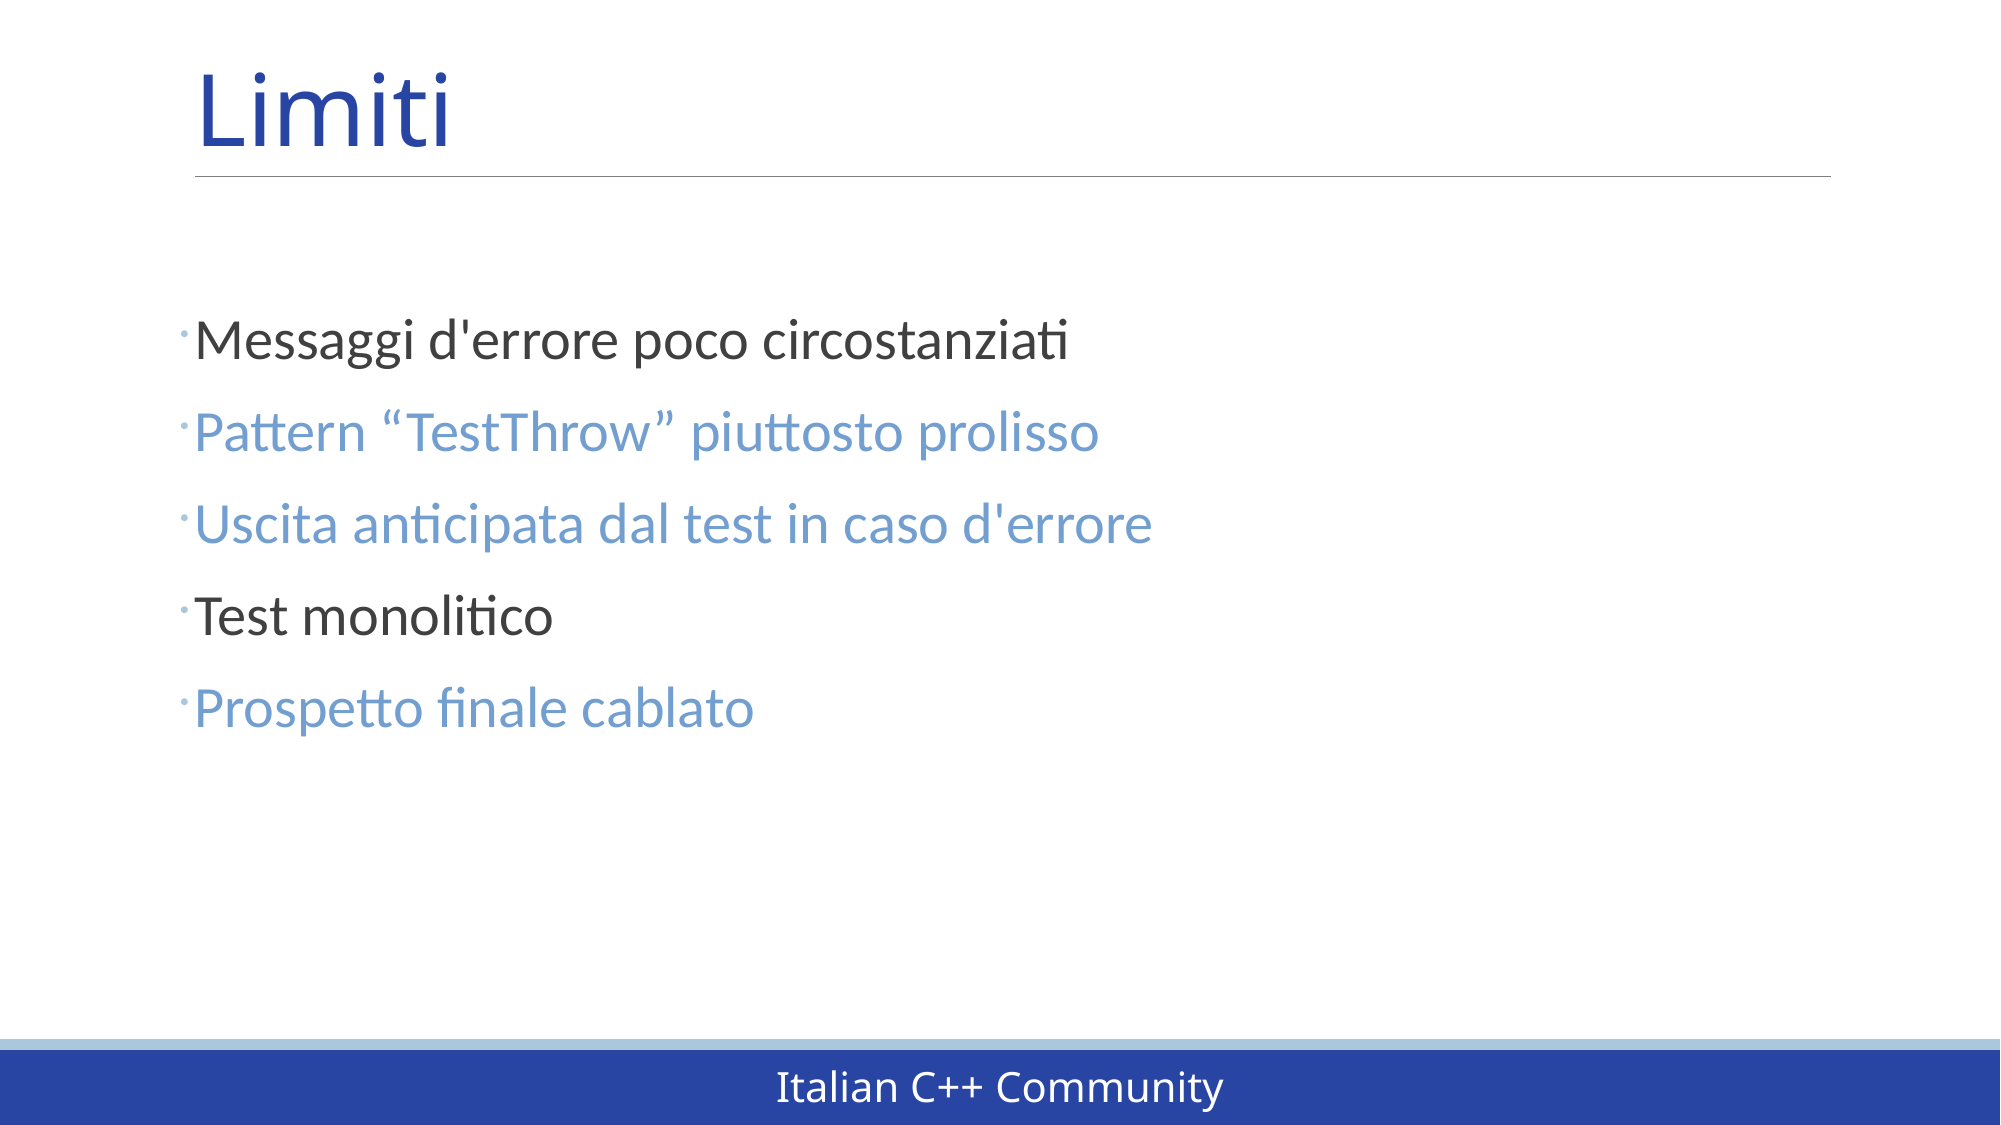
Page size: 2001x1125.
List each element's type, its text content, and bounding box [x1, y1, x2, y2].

list Messaggi d'errore poco circostanziati Pattern “TestThrow” piuttosto prolisso Uscita anticipata dal test in caso d'errore Test monolitico Prospetto finale cablato [179, 202, 1830, 1011]
title Limiti [179, 2, 1830, 175]
